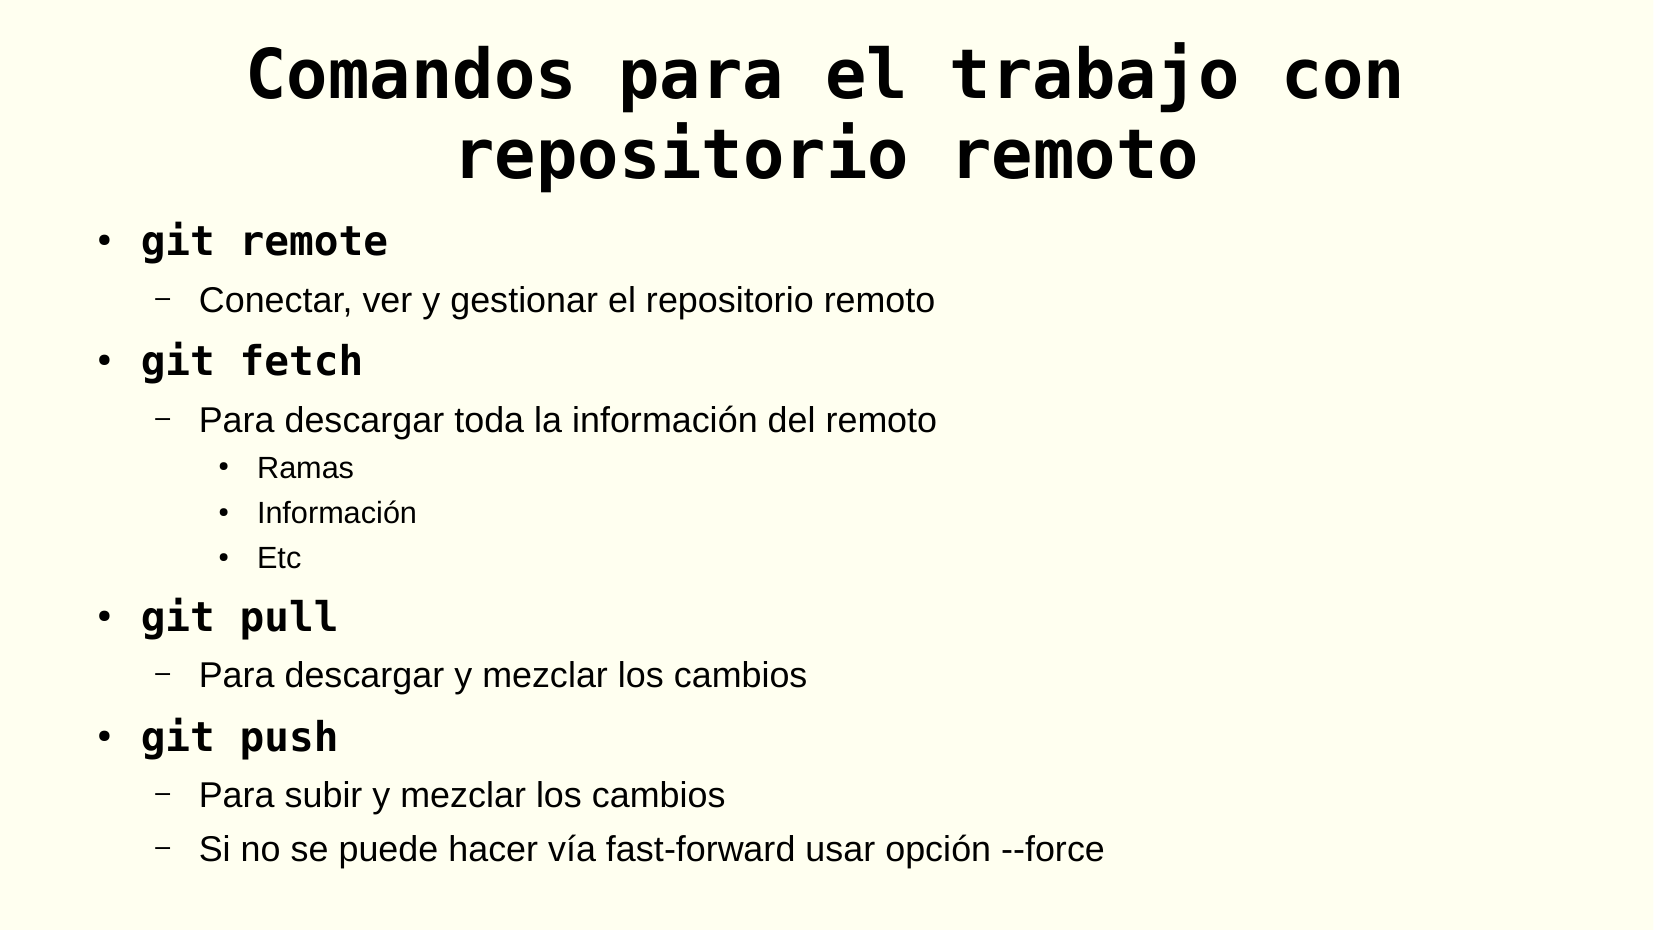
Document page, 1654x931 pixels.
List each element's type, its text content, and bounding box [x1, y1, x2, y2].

title Comandos para el trabajo con repositorio remoto [82, 34, 1571, 196]
list git remote Conectar, ver y gestionar el repositorio remoto git fetch Para descargar toda la información del remoto Ramas Información Etc git pull Para descargar y mezclar los cambios git push Para subir y mezclar los cambios Si no se puede hacer vía fast-forward usar opción --force [82, 217, 1571, 877]
